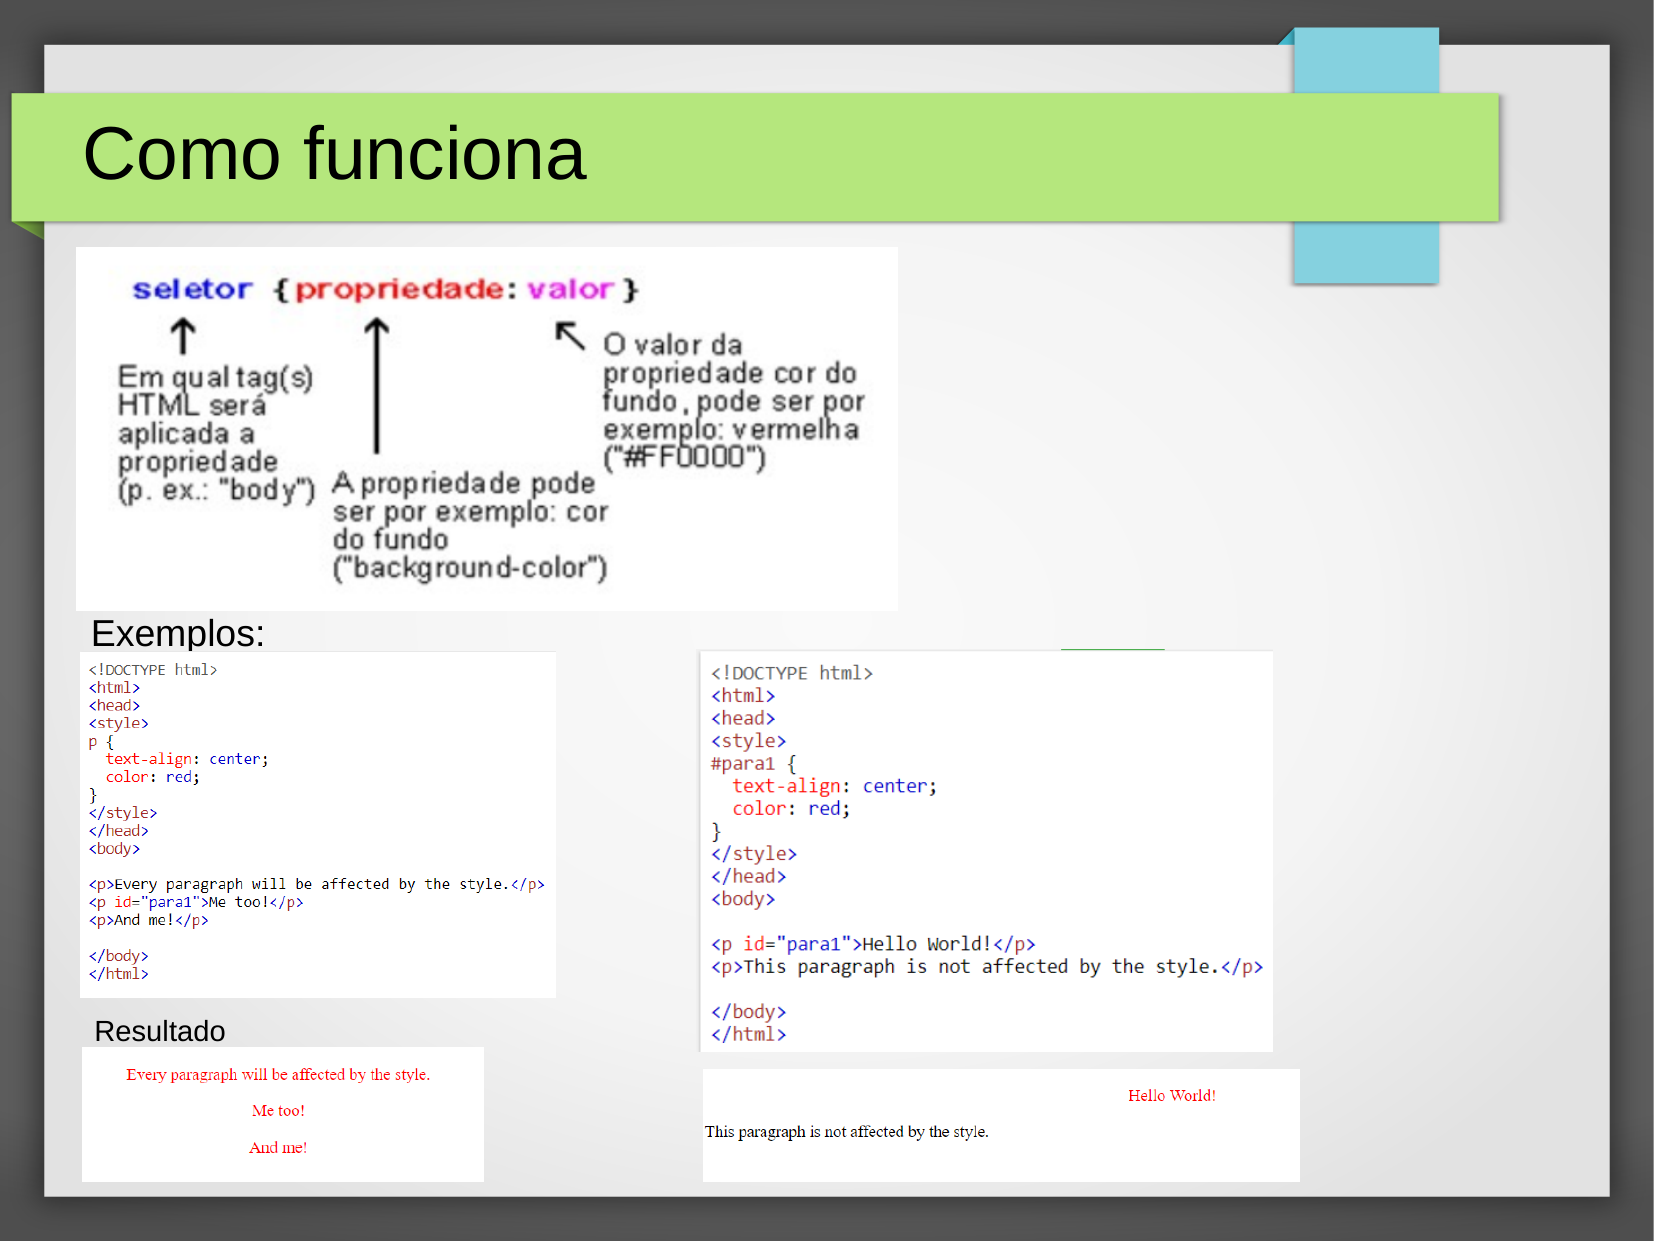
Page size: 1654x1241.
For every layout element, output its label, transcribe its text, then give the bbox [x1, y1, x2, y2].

picture [0, 0, 1654, 1241]
text_box Resultado [79, 1007, 387, 1056]
text_box Exemplos: [76, 604, 372, 662]
title Como funciona [82, 94, 1264, 213]
